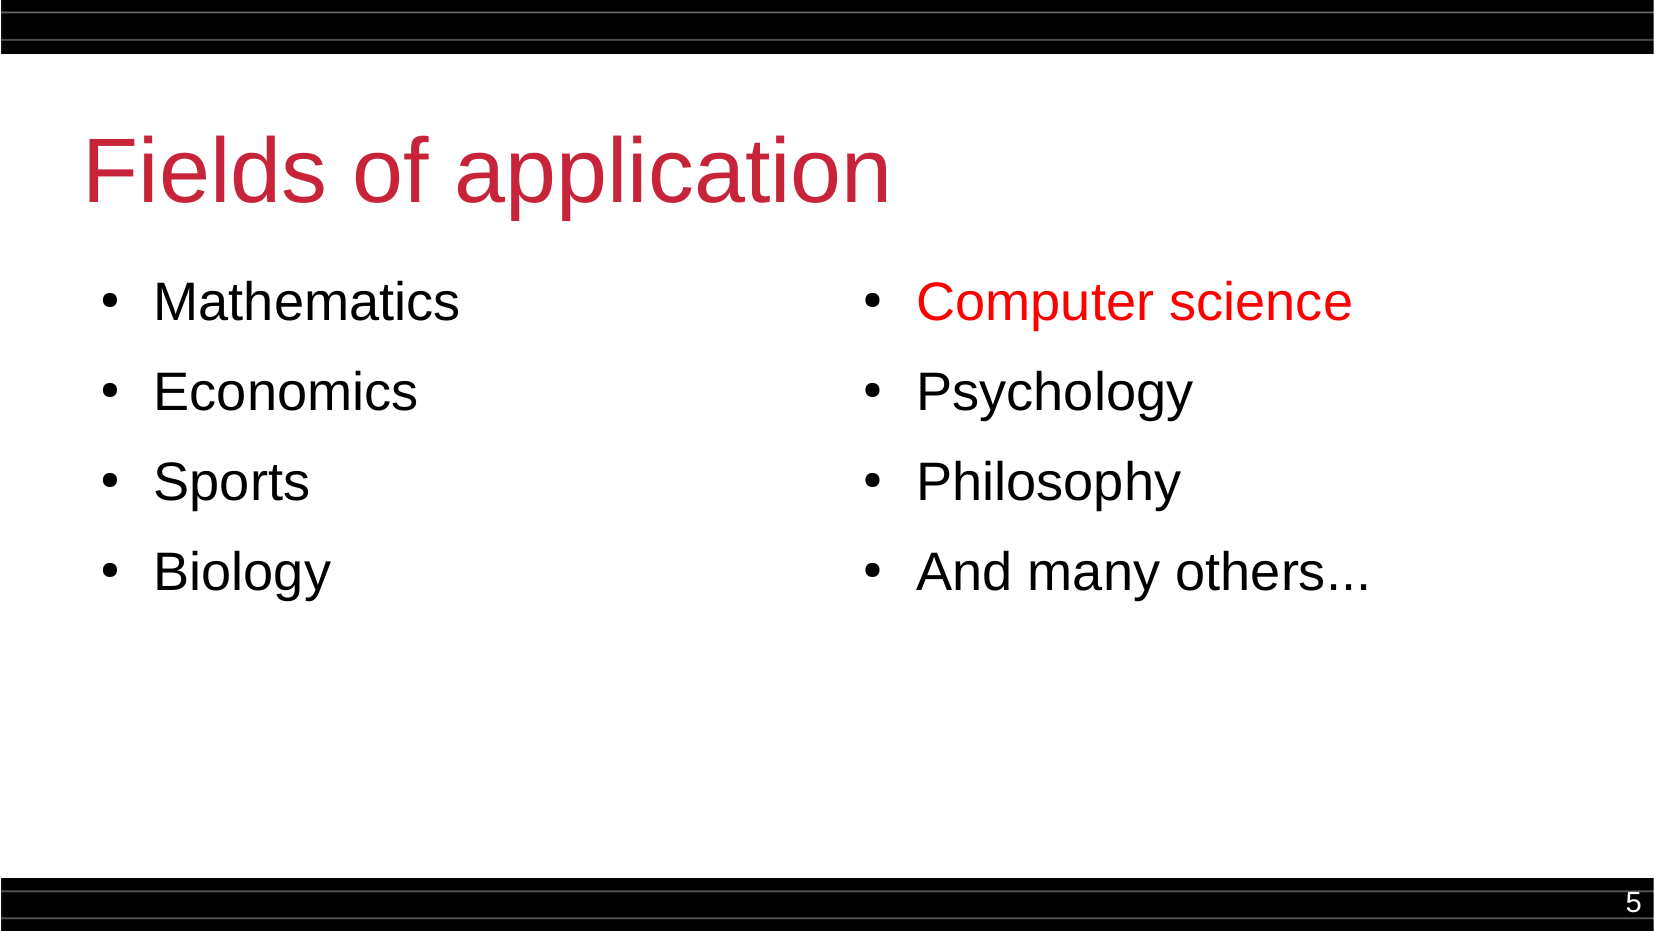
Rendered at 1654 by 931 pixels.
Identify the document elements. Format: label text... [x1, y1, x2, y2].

title Fields of application [82, 92, 1571, 249]
list Computer science Psychology Philosophy And many others... [845, 271, 1572, 638]
picture [1, 878, 1654, 931]
list Mathematics Economics Sports Biology [82, 271, 809, 638]
picture [1, 0, 1654, 54]
